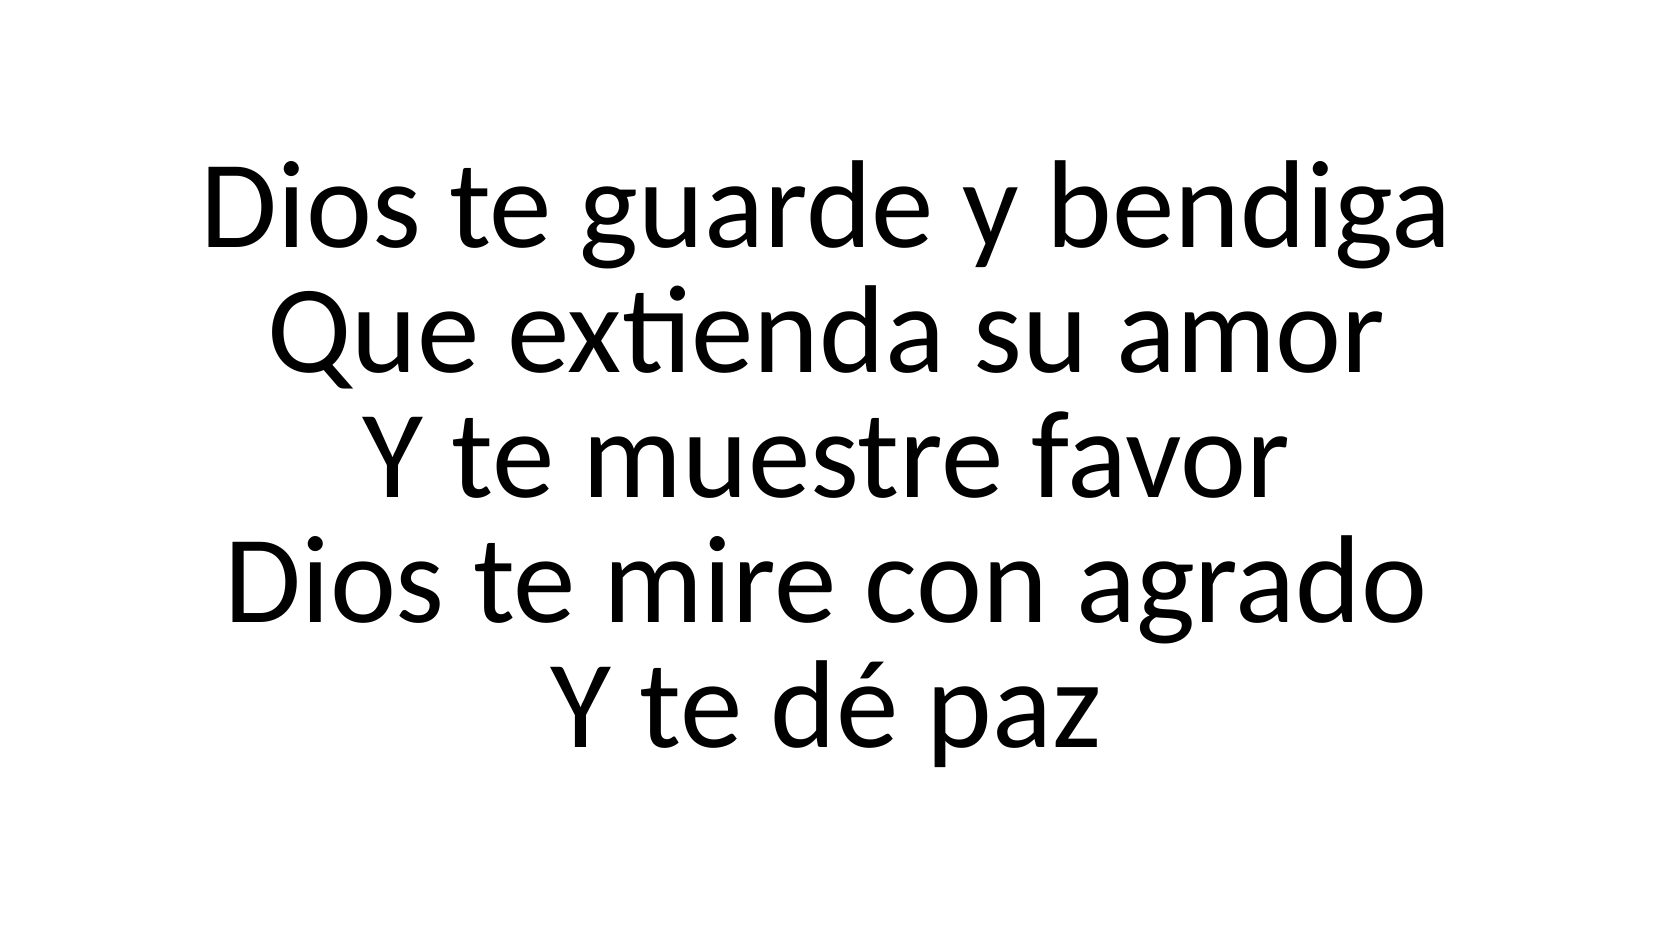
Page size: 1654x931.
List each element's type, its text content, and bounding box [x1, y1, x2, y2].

title Dios te guarde y bendiga Que extienda su amor Y te muestre favor Dios te mire con agrado Y te dé paz [0, 3, 1654, 931]
